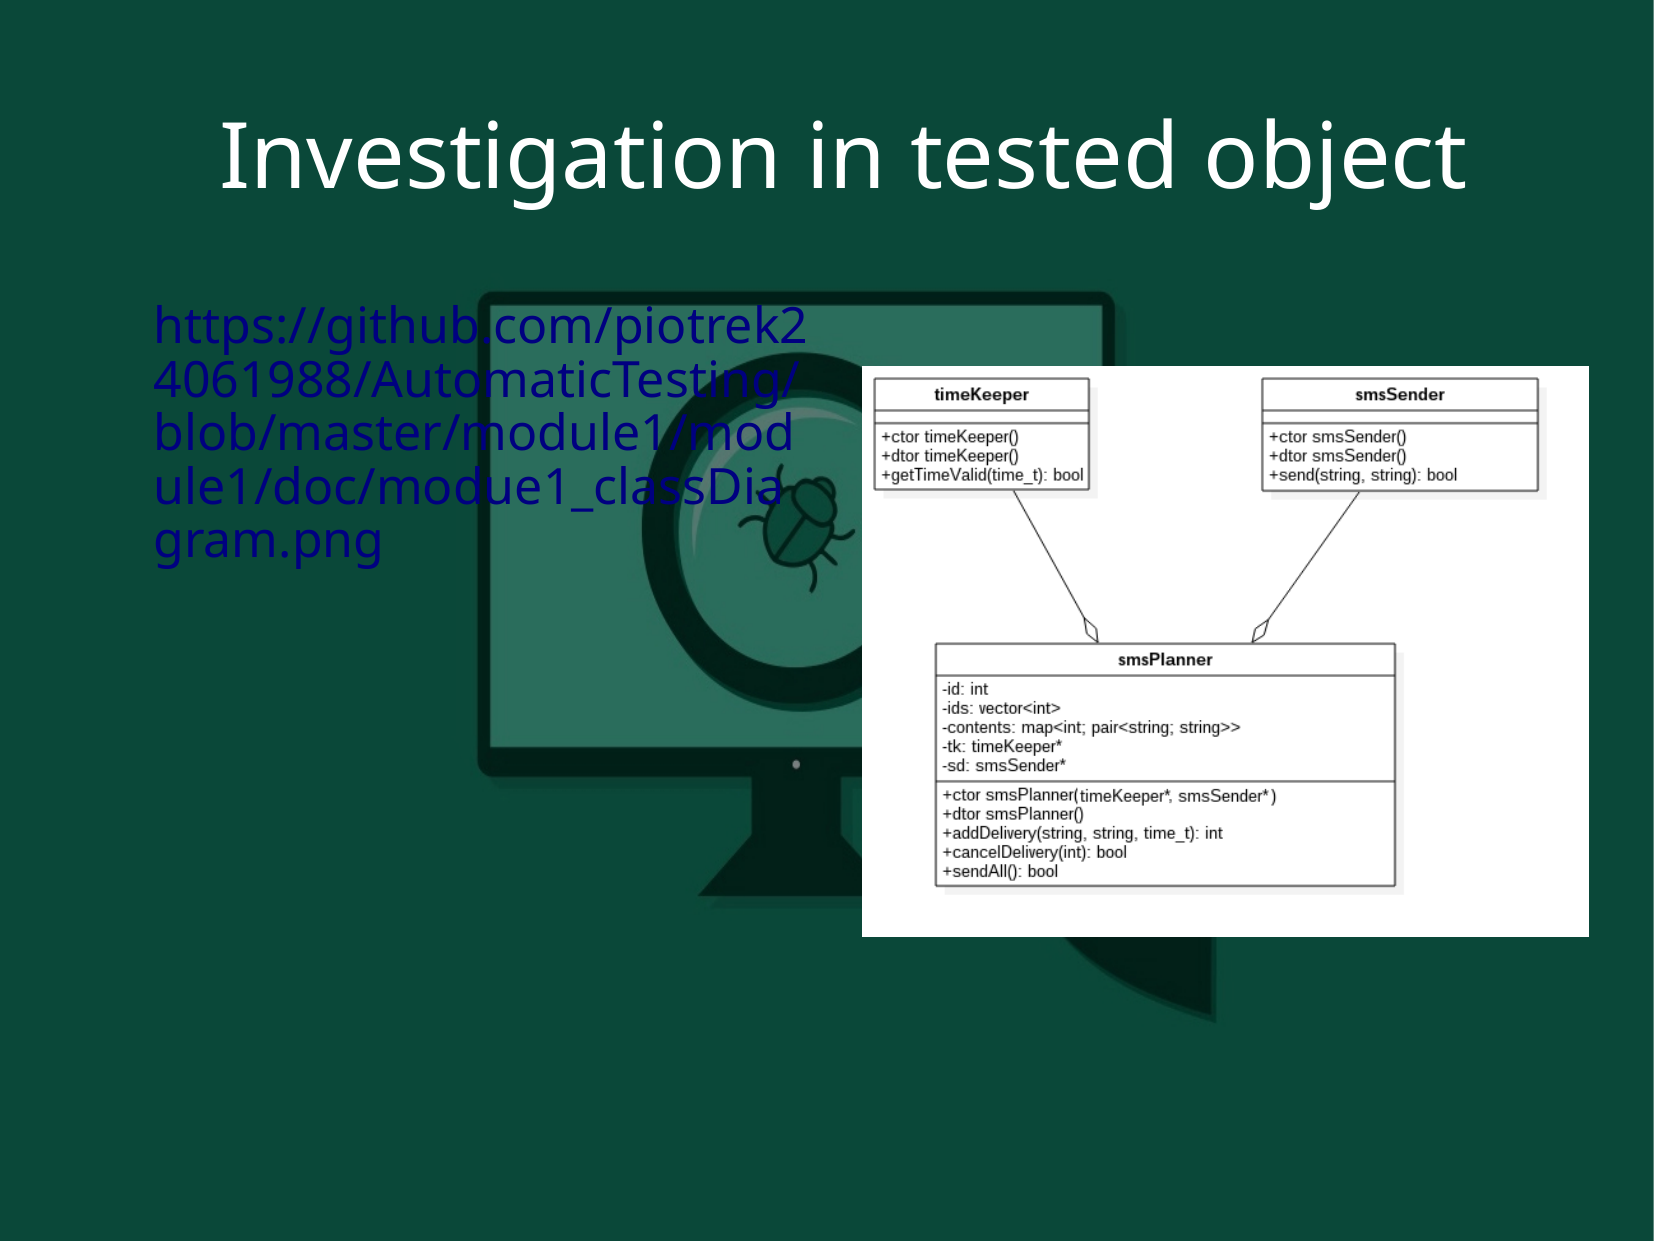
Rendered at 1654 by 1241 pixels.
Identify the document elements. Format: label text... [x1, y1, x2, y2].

picture [0, 0, 1654, 1241]
list https://github.com/piotrek24061988/AutomaticTesting/blob/master/module1/module1/doc/modue1_classDiagram.png [82, 290, 809, 1010]
title Investigation in tested object [82, 49, 1571, 257]
